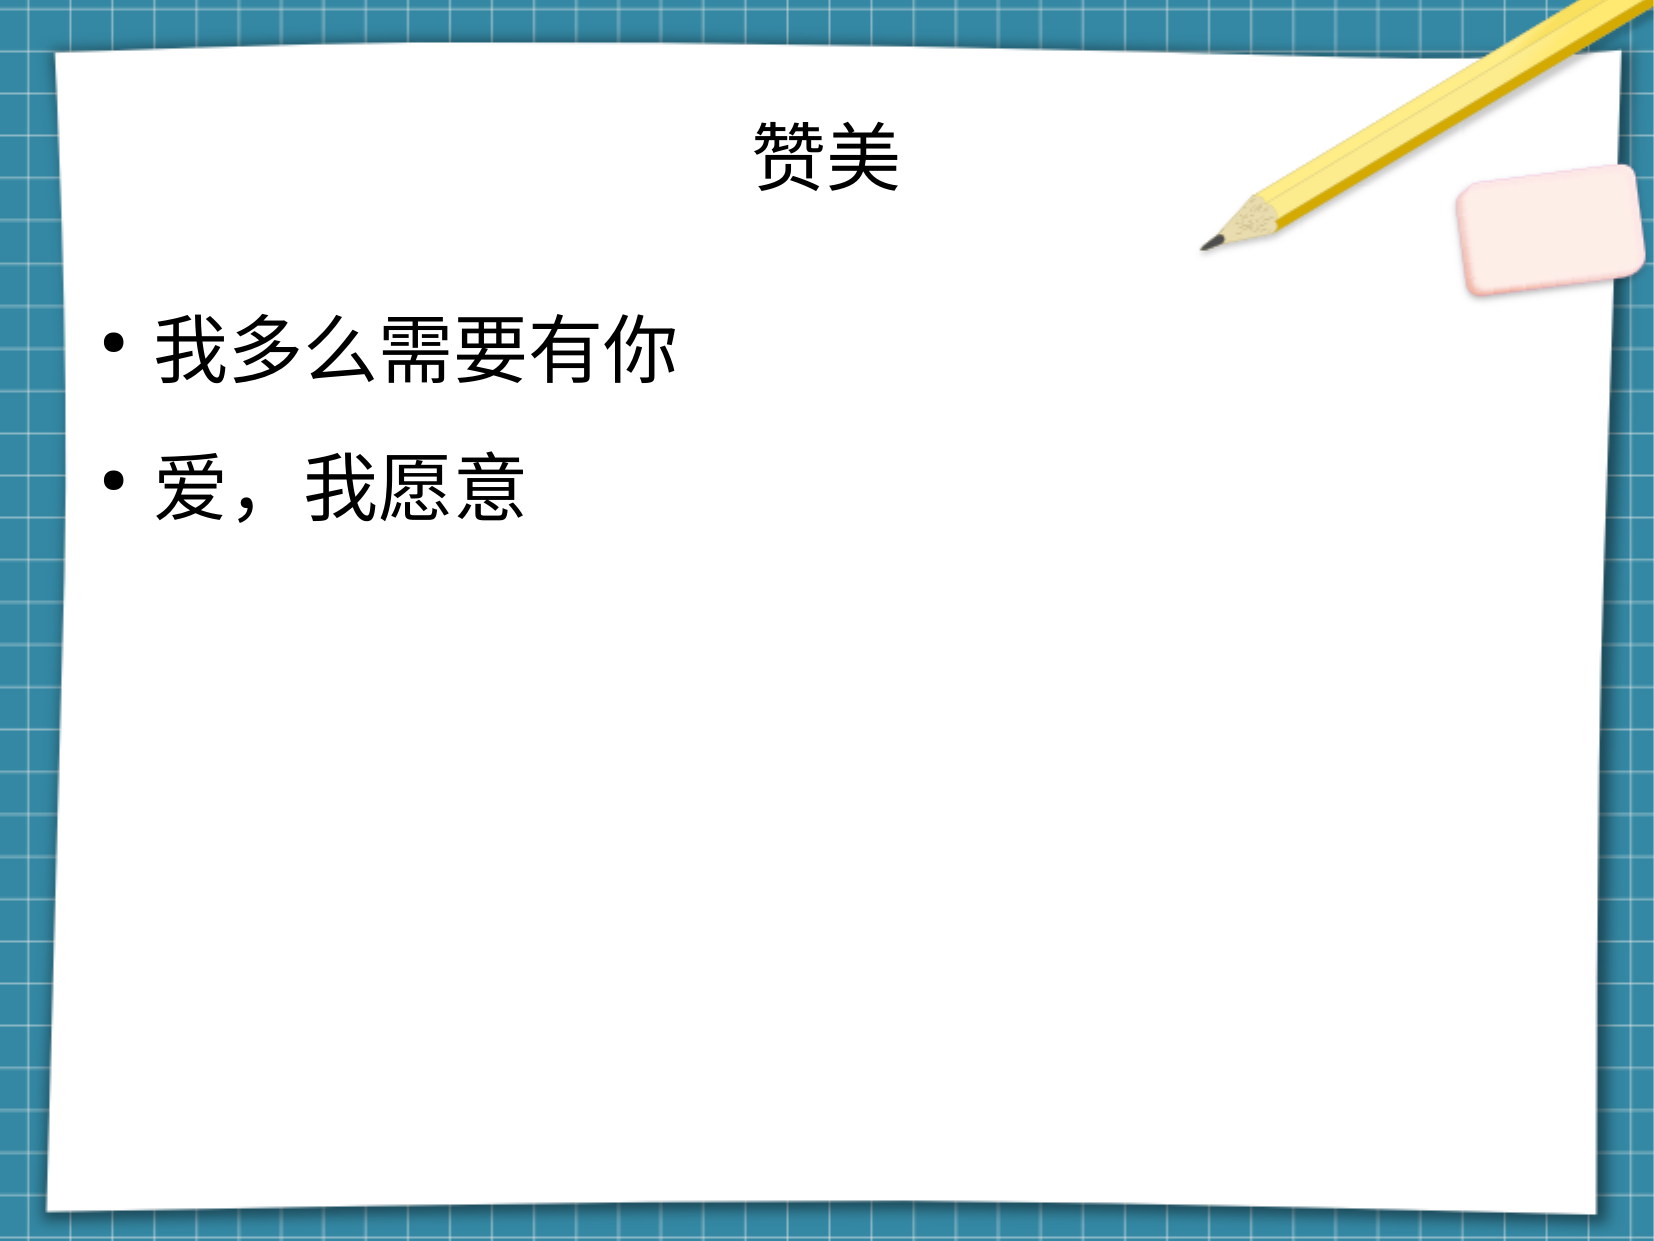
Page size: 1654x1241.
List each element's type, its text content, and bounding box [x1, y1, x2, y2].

list 我多么需要有你 爱，我愿意 [82, 290, 1571, 1010]
picture [0, 0, 1654, 1241]
title 赞美 [82, 49, 1571, 257]
